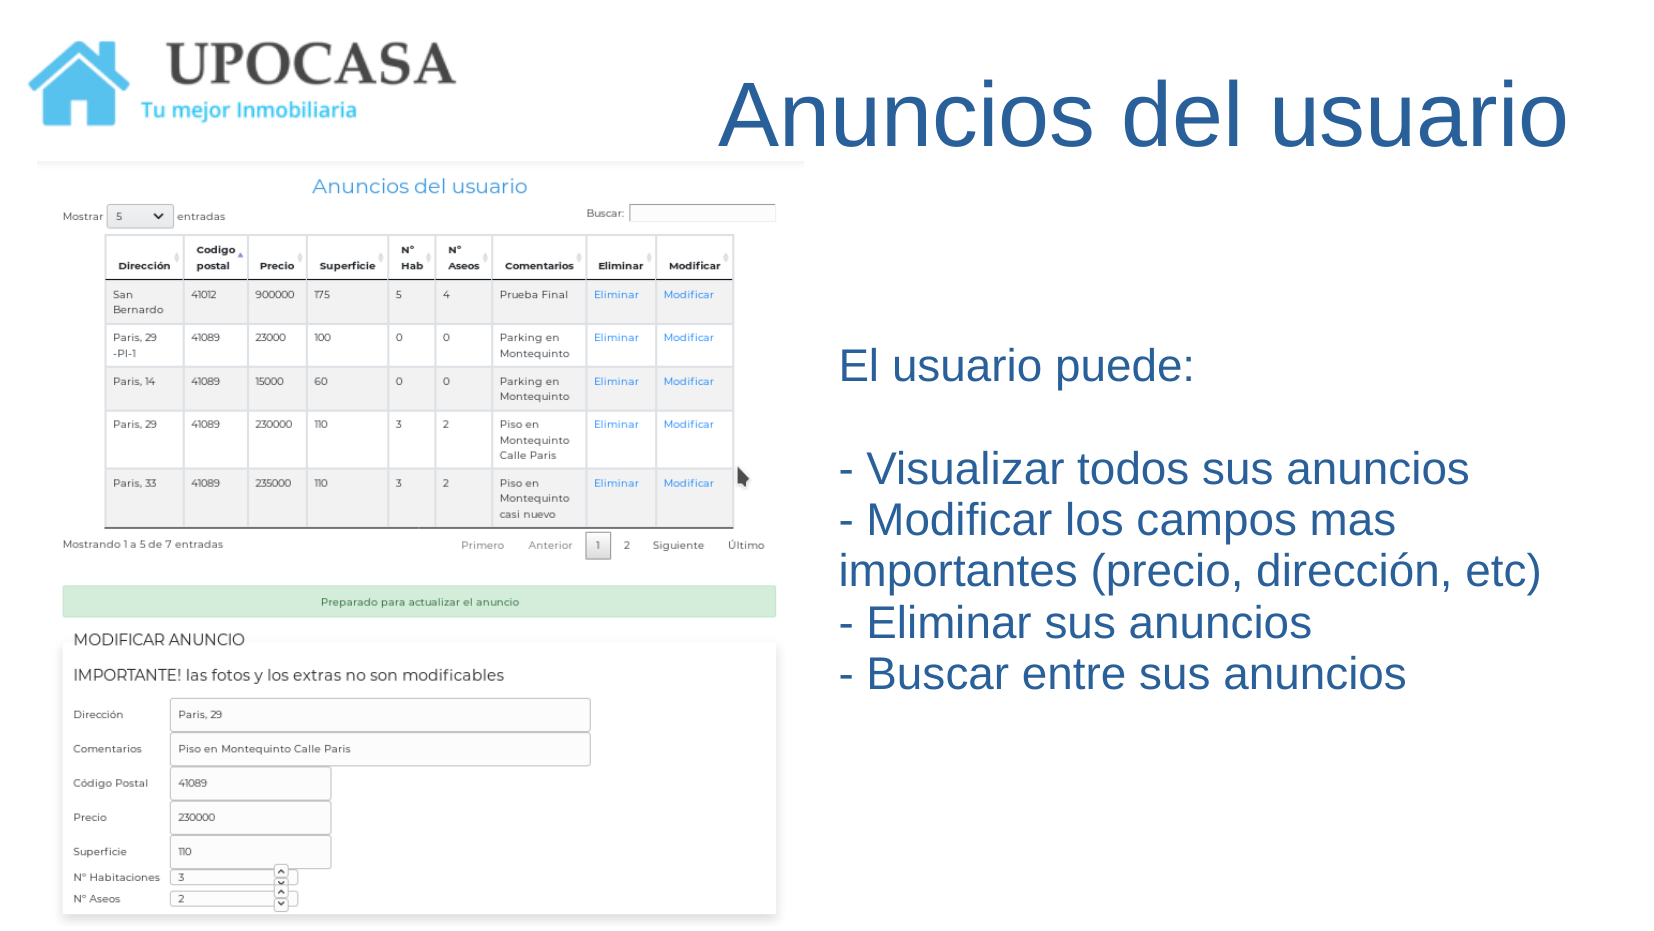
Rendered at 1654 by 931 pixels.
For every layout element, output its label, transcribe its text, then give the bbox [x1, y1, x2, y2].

title El usuario puede: - Visualizar todos sus anuncios - Modificar los campos mas importantes (precio, dirección, etc) - Eliminar sus anuncios - Buscar entre sus anuncios [838, 200, 1606, 839]
picture [0, 0, 804, 926]
title Anuncios del usuario [82, 37, 1571, 193]
